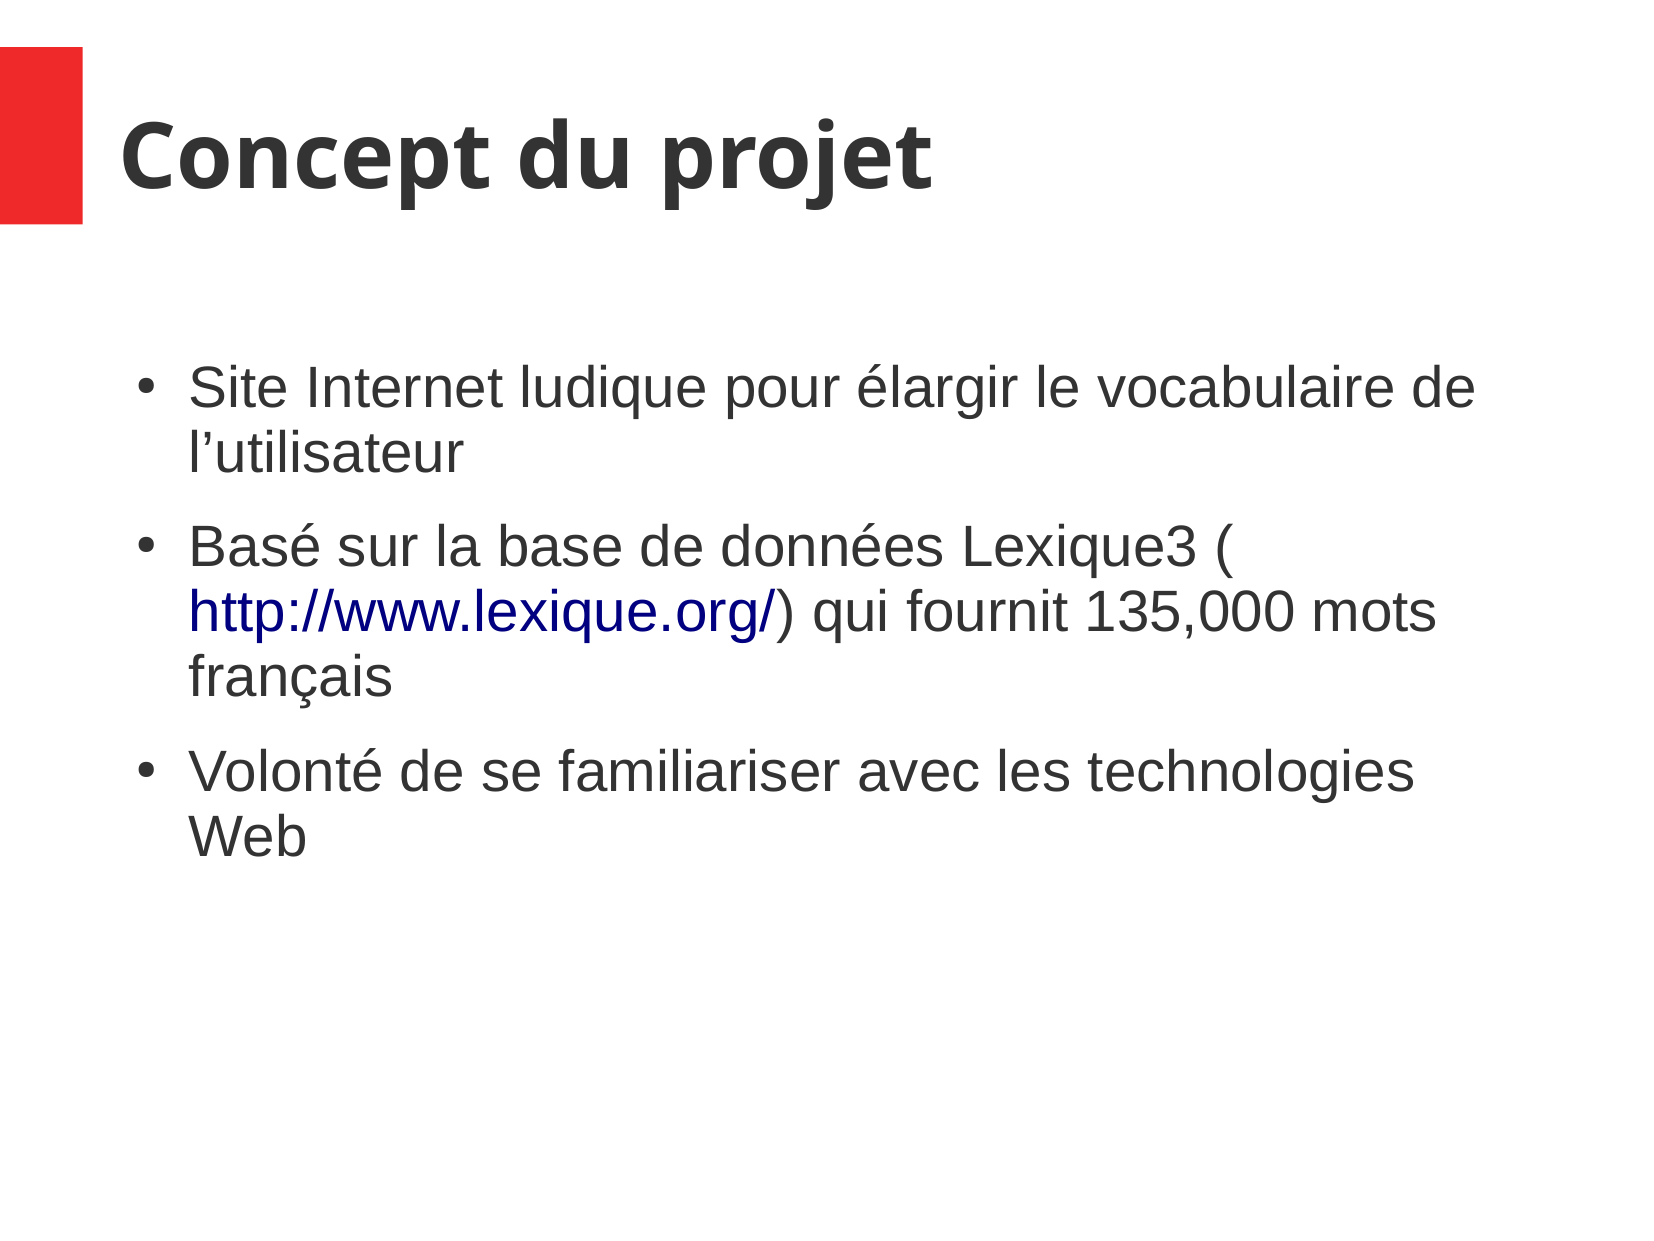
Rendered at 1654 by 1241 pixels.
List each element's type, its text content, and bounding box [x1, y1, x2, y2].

list Site Internet ludique pour élargir le vocabulaire de l’utilisateur Basé sur la base de données Lexique3 (http://www.lexique.org/) qui fournit 135,000 mots français Volonté de se familiariser avec les technologies Web [118, 354, 1536, 1074]
title Concept du projet [118, 49, 1571, 257]
